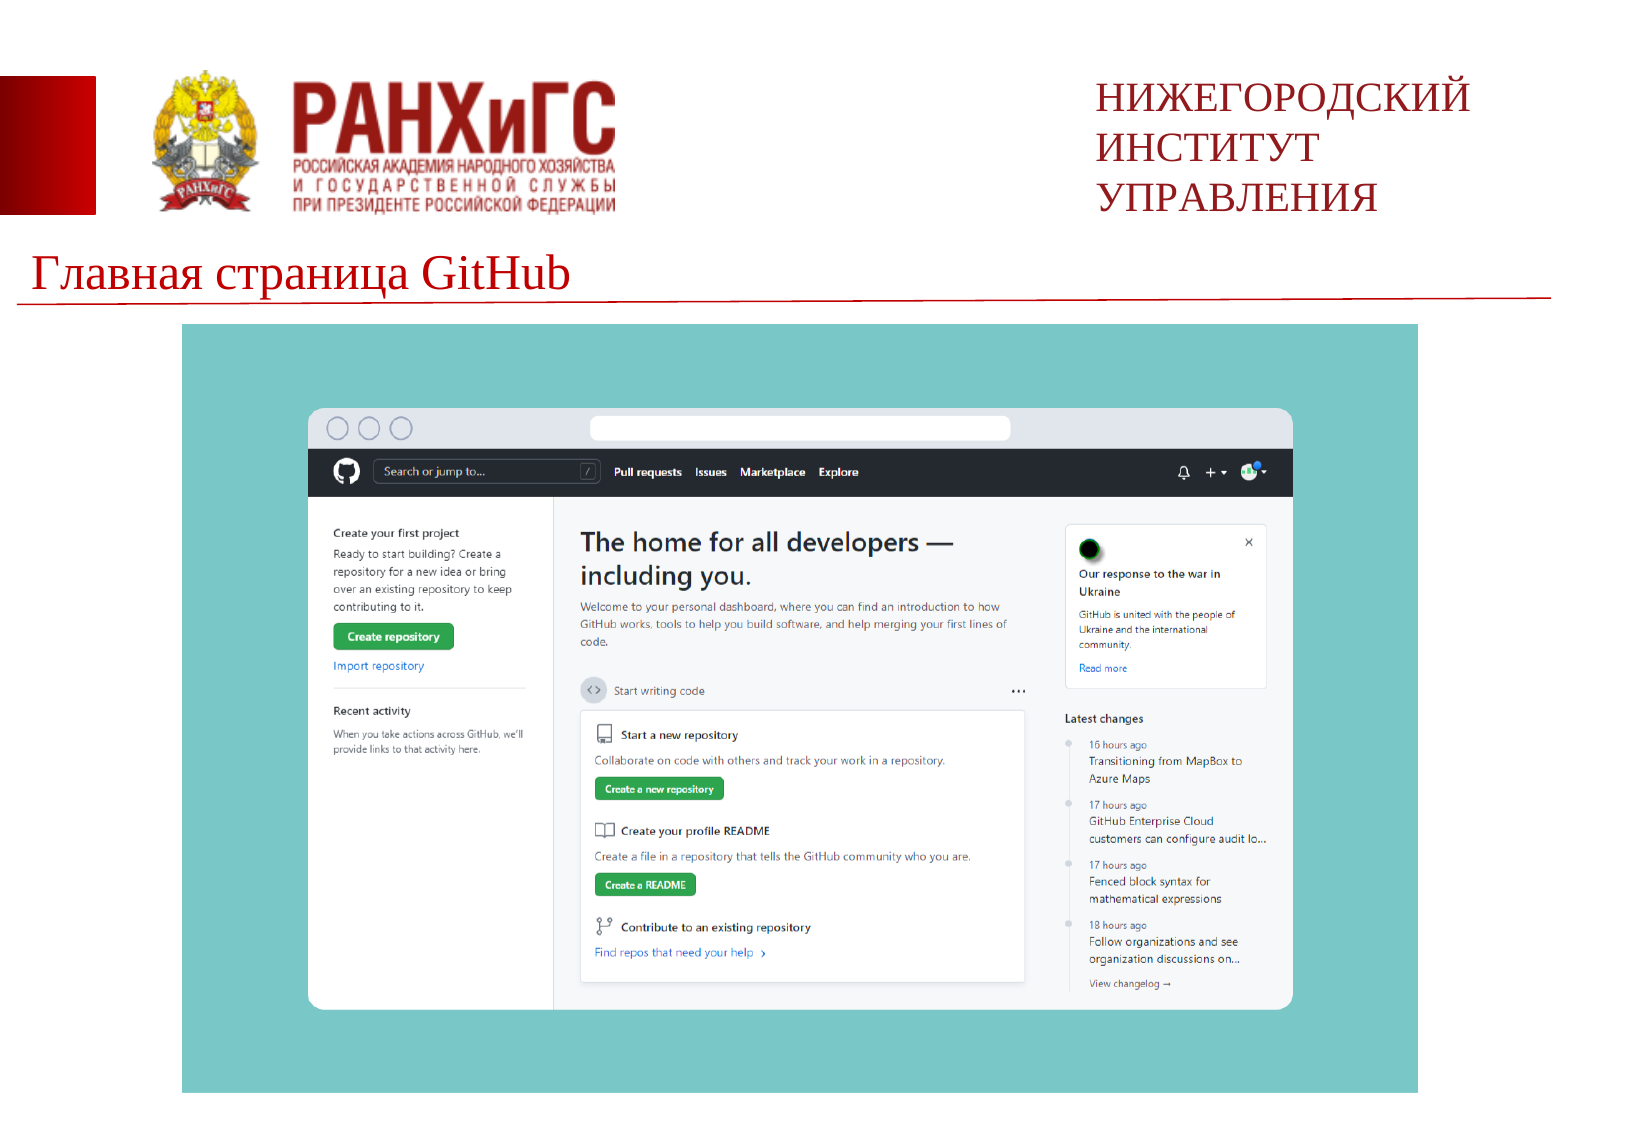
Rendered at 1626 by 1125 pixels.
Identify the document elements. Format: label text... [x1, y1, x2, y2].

text_box [0, 76, 96, 215]
text_box НИЖЕГОРОДСКИЙ ИНСТИТУТ УПРАВЛЕНИЯ [1080, 62, 1487, 228]
picture [152, 70, 615, 215]
picture [182, 324, 1418, 1093]
text_box Главная страница GitHub [16, 231, 588, 307]
